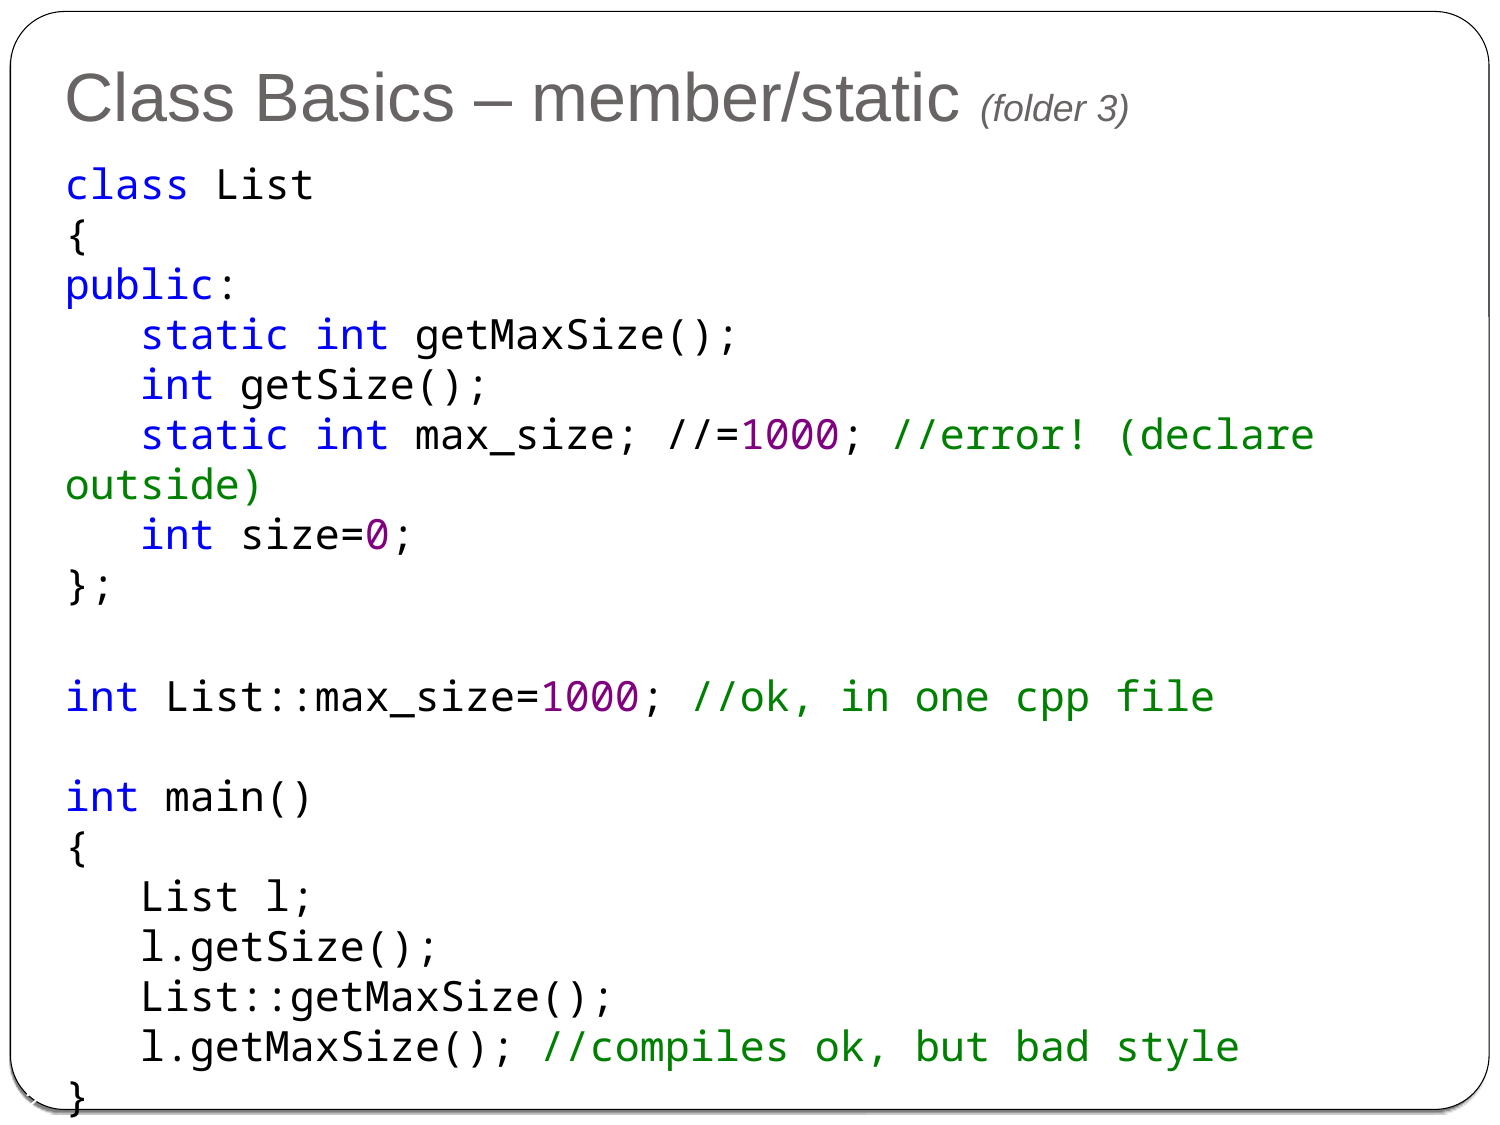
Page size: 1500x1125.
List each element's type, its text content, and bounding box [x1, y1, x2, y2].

list class List { public: static int getMaxSize(); int getSize(); static int max_size; //=1000; //error! (declare outside) int size=0; }; int List::max_size=1000; //ok, in one cpp file int main() { List l; l.getSize(); List::getMaxSize(); l.getMaxSize(); //compiles ok, but bad style } [50, 149, 1450, 1088]
slide_number <number> [0, 1074, 50, 1125]
title Class Basics – member/static (folder 3) [50, 45, 1450, 149]
